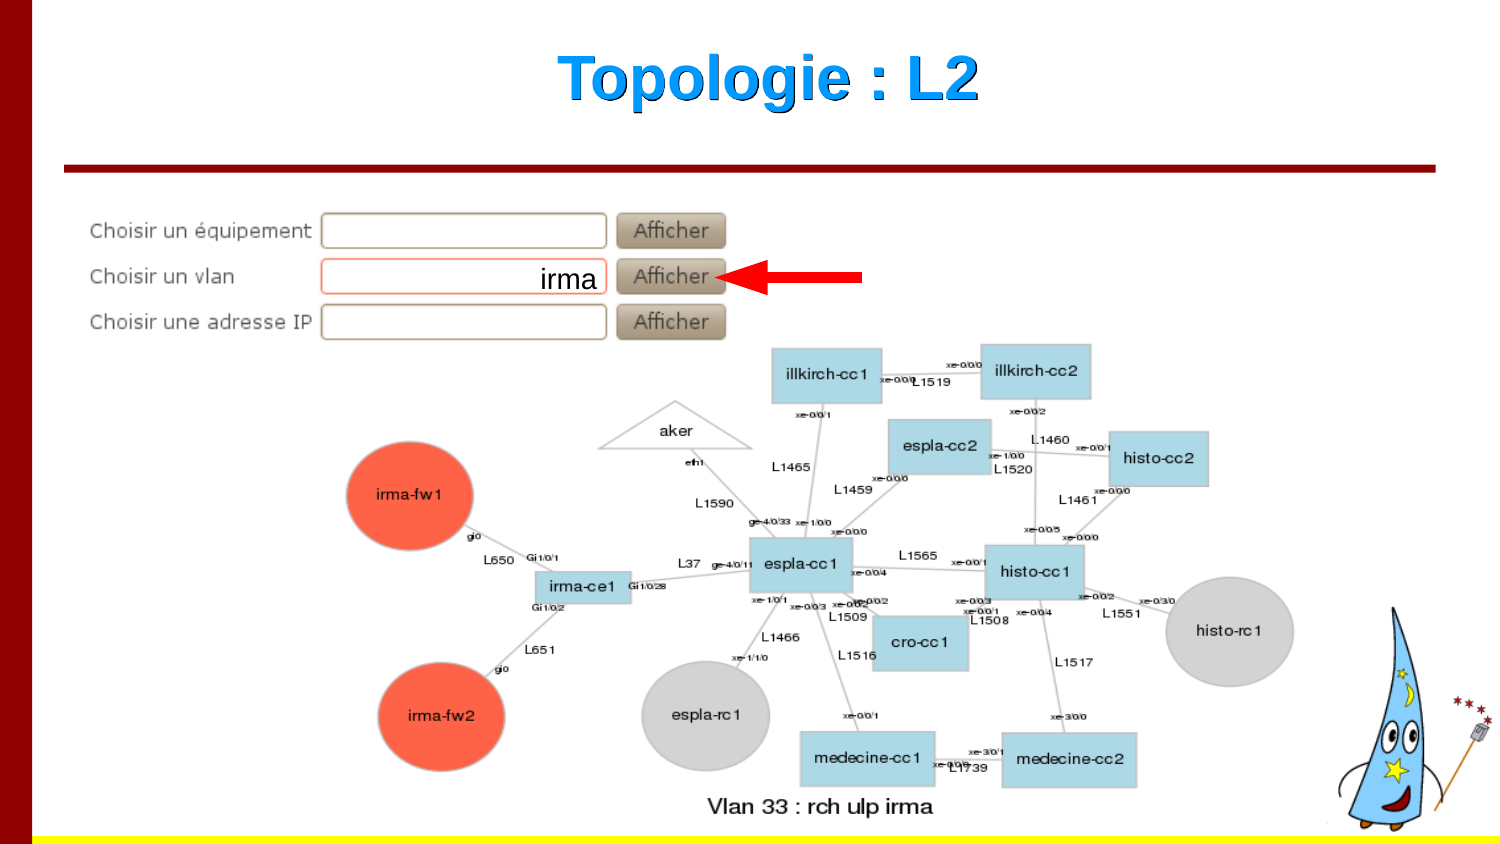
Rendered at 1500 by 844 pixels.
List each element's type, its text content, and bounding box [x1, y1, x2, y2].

picture [1338, 606, 1492, 832]
title Topologie : L2 [85, 12, 1452, 145]
picture [63, 191, 1327, 831]
text_box irma [525, 255, 621, 304]
